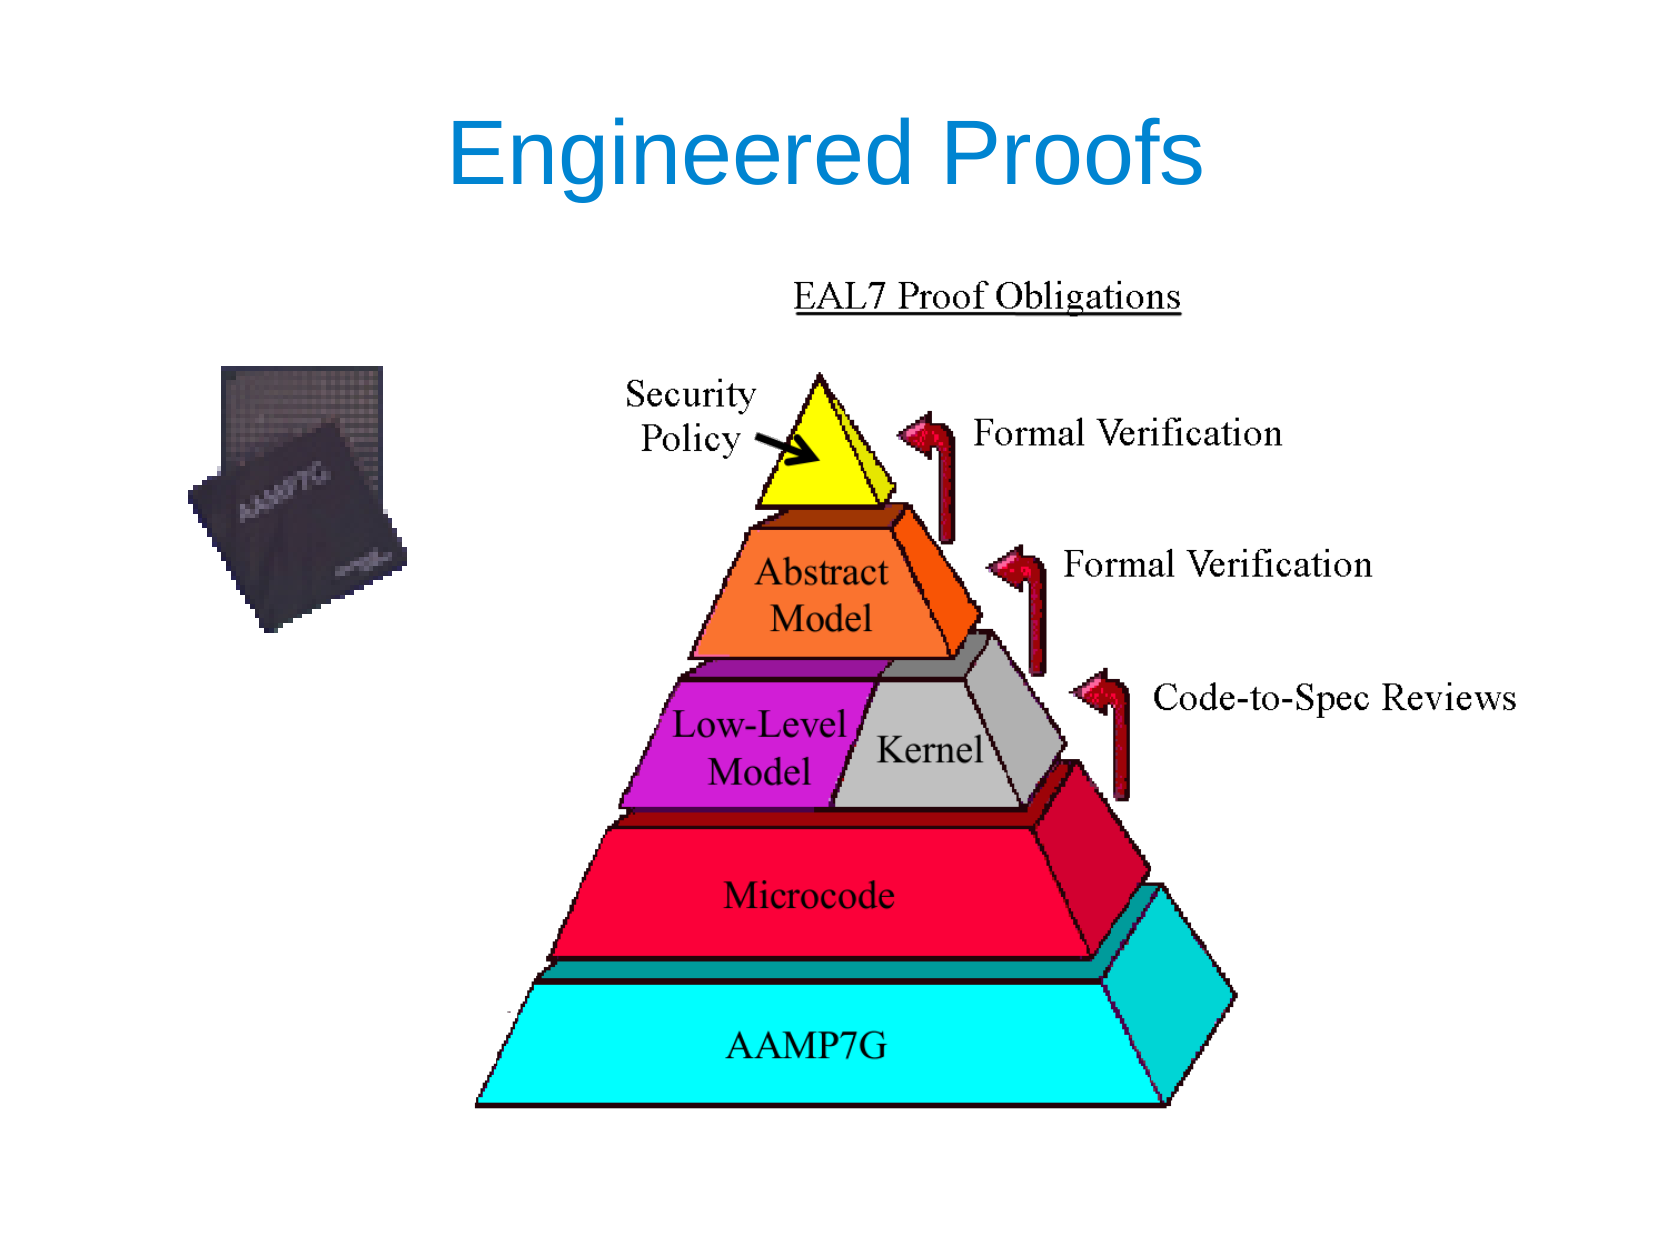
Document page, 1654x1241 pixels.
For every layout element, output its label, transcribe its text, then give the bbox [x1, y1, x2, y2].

title Engineered Proofs [82, 56, 1571, 250]
picture [179, 357, 431, 638]
picture [455, 262, 1538, 1126]
